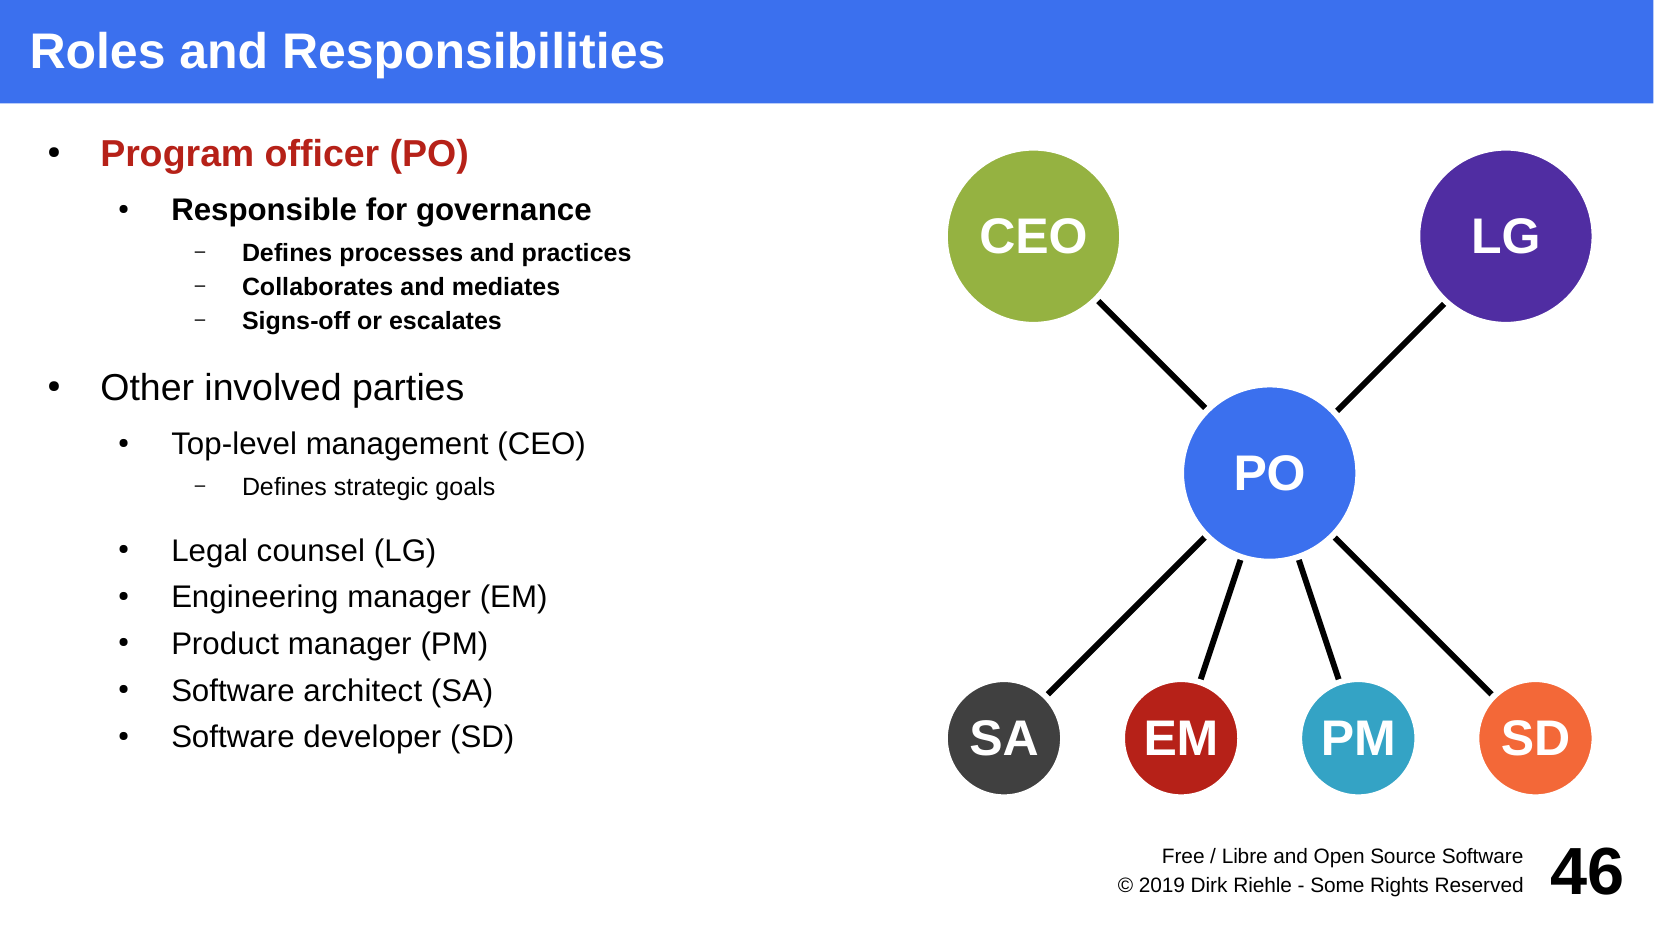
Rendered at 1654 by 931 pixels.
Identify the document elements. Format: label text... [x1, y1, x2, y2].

list Program officer (PO) Responsible for governance Defines processes and practices Collaborates and mediates Signs-off or escalates Other involved parties Top-level management (CEO) Defines strategic goals Legal counsel (LG) Engineering manager (EM) Product manager (PM) Software architect (SA) Software developer (SD) [29, 132, 1625, 813]
title Roles and Responsibilities [0, 0, 1654, 104]
